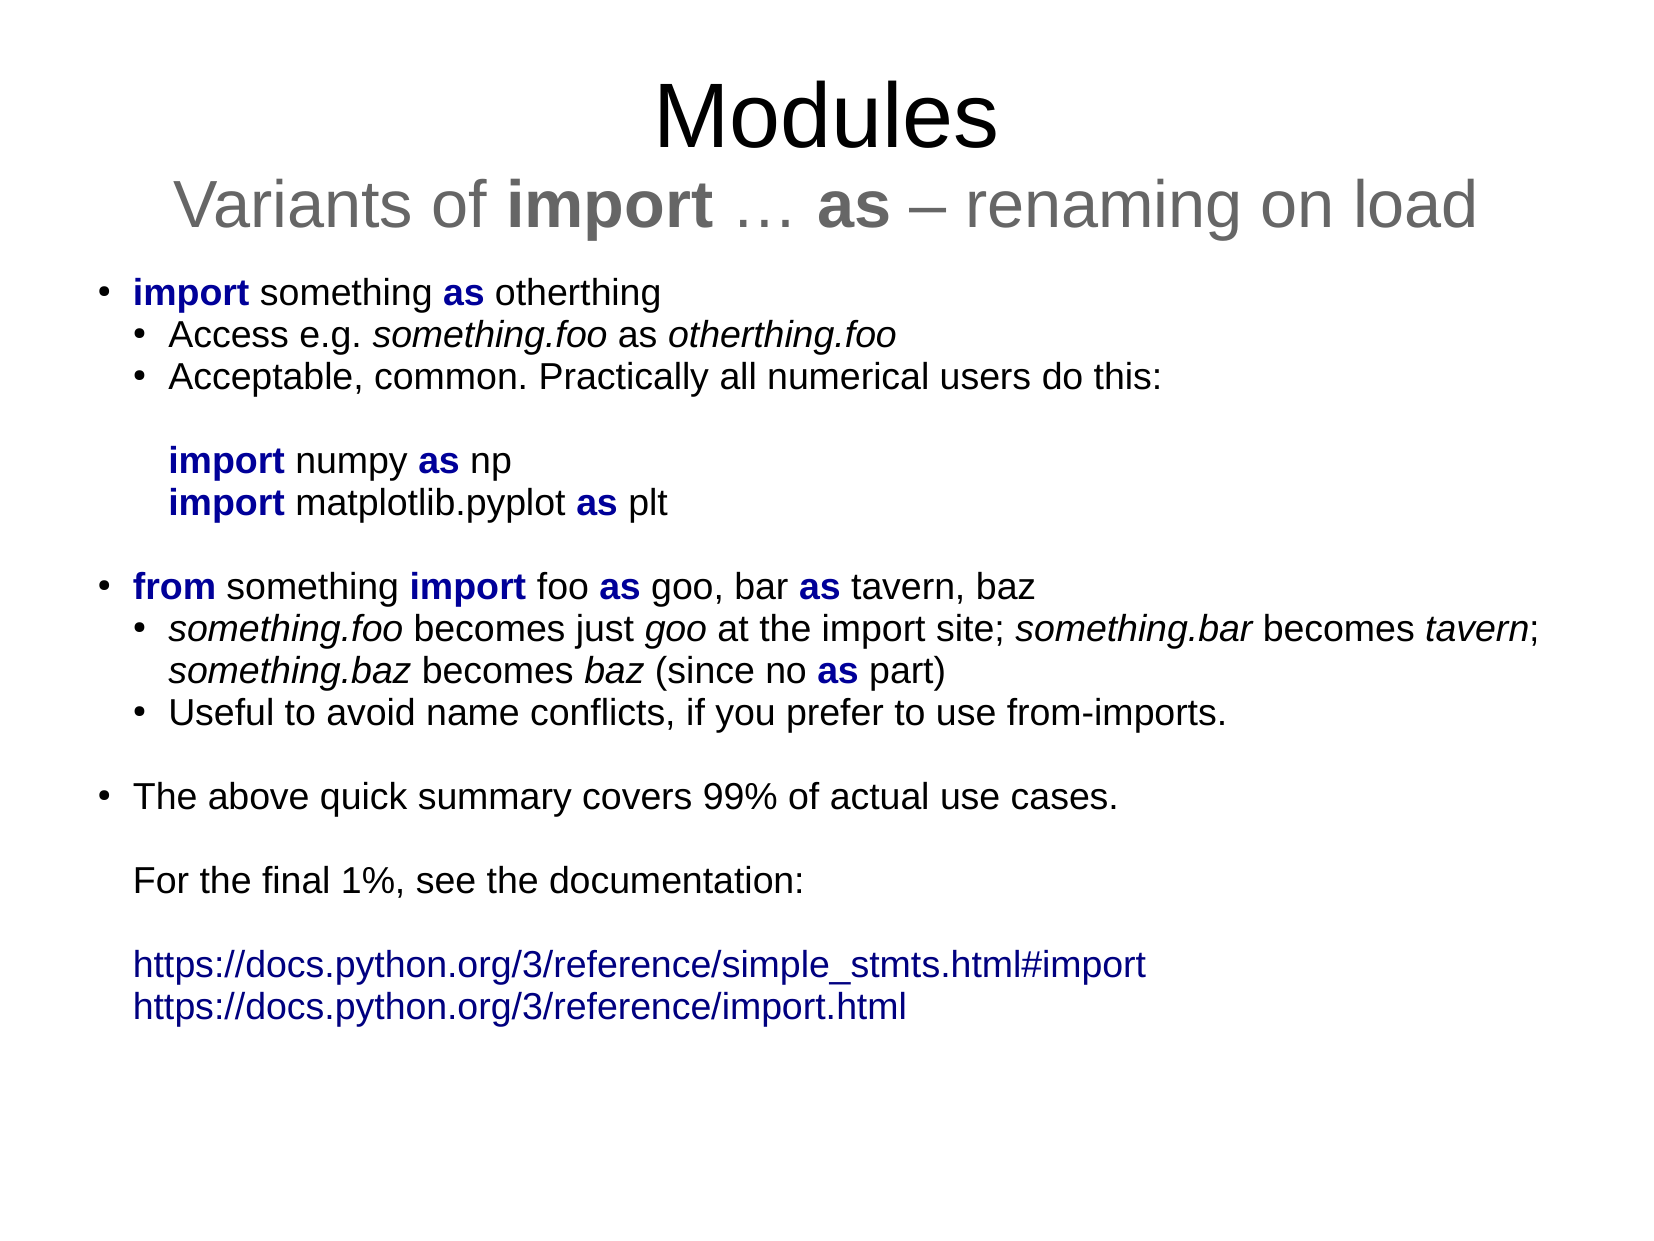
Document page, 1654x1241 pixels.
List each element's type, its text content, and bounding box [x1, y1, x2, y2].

title Modules Variants of import … as – renaming on load [82, 49, 1571, 257]
text_box import something as otherthing Access e.g. something.foo as otherthing.foo Acceptable, common. Practically all numerical users do this: import numpy as np import matplotlib.pyplot as plt from something import foo as goo, bar as tavern, baz something.foo becomes just goo at the import site; something.bar becomes tavern; something.baz becomes baz (since no as part) Useful to avoid name conflicts, if you prefer to use from-imports. The above quick summary covers 99% of actual use cases. For the final 1%, see the documentation: https://docs.python.org/3/reference/simple_stmts.html#import https://docs.python.org/3/reference/import.html [82, 264, 1561, 1119]
